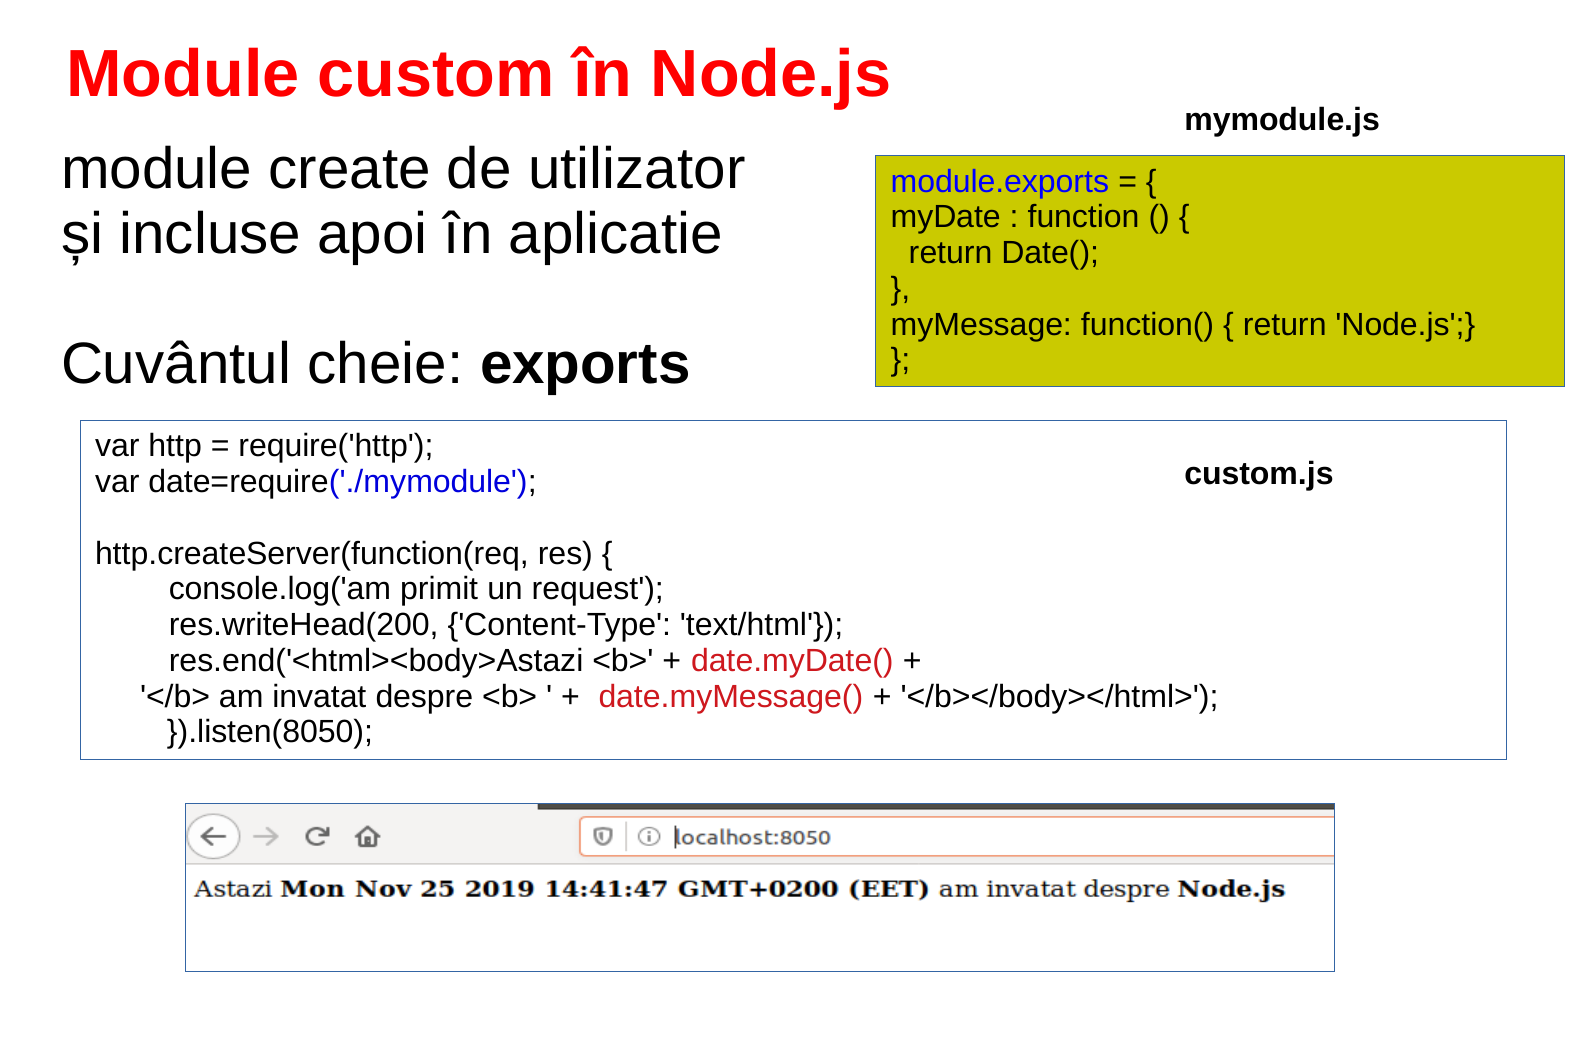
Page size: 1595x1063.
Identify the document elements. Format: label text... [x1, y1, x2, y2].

text_box Module custom în Node.js [33, 29, 1424, 128]
text_box var http = require('http'); var date=require('./mymodule'); http.createServer(function(req, res) { console.log('am primit un request'); res.writeHead(200, {'Content-Type': 'text/html'}); res.end('<html><body>Astazi <b>' + date.myDate() + '</b> am invatat despre <b> ' + date.myMessage() + '</b></body></html>'); }).listen(8050); [80, 420, 1507, 760]
picture [185, 803, 1335, 972]
text_box custom.js [1169, 448, 1420, 500]
text_box module.exports = { myDate : function () { return Date(); }, myMessage: function() { return 'Node.js';} }; [875, 155, 1565, 387]
text_box module create de utilizator și incluse apoi în aplicatie Cuvântul cheie: exports [30, 128, 1578, 558]
text_box mymodule.js [1169, 93, 1420, 145]
